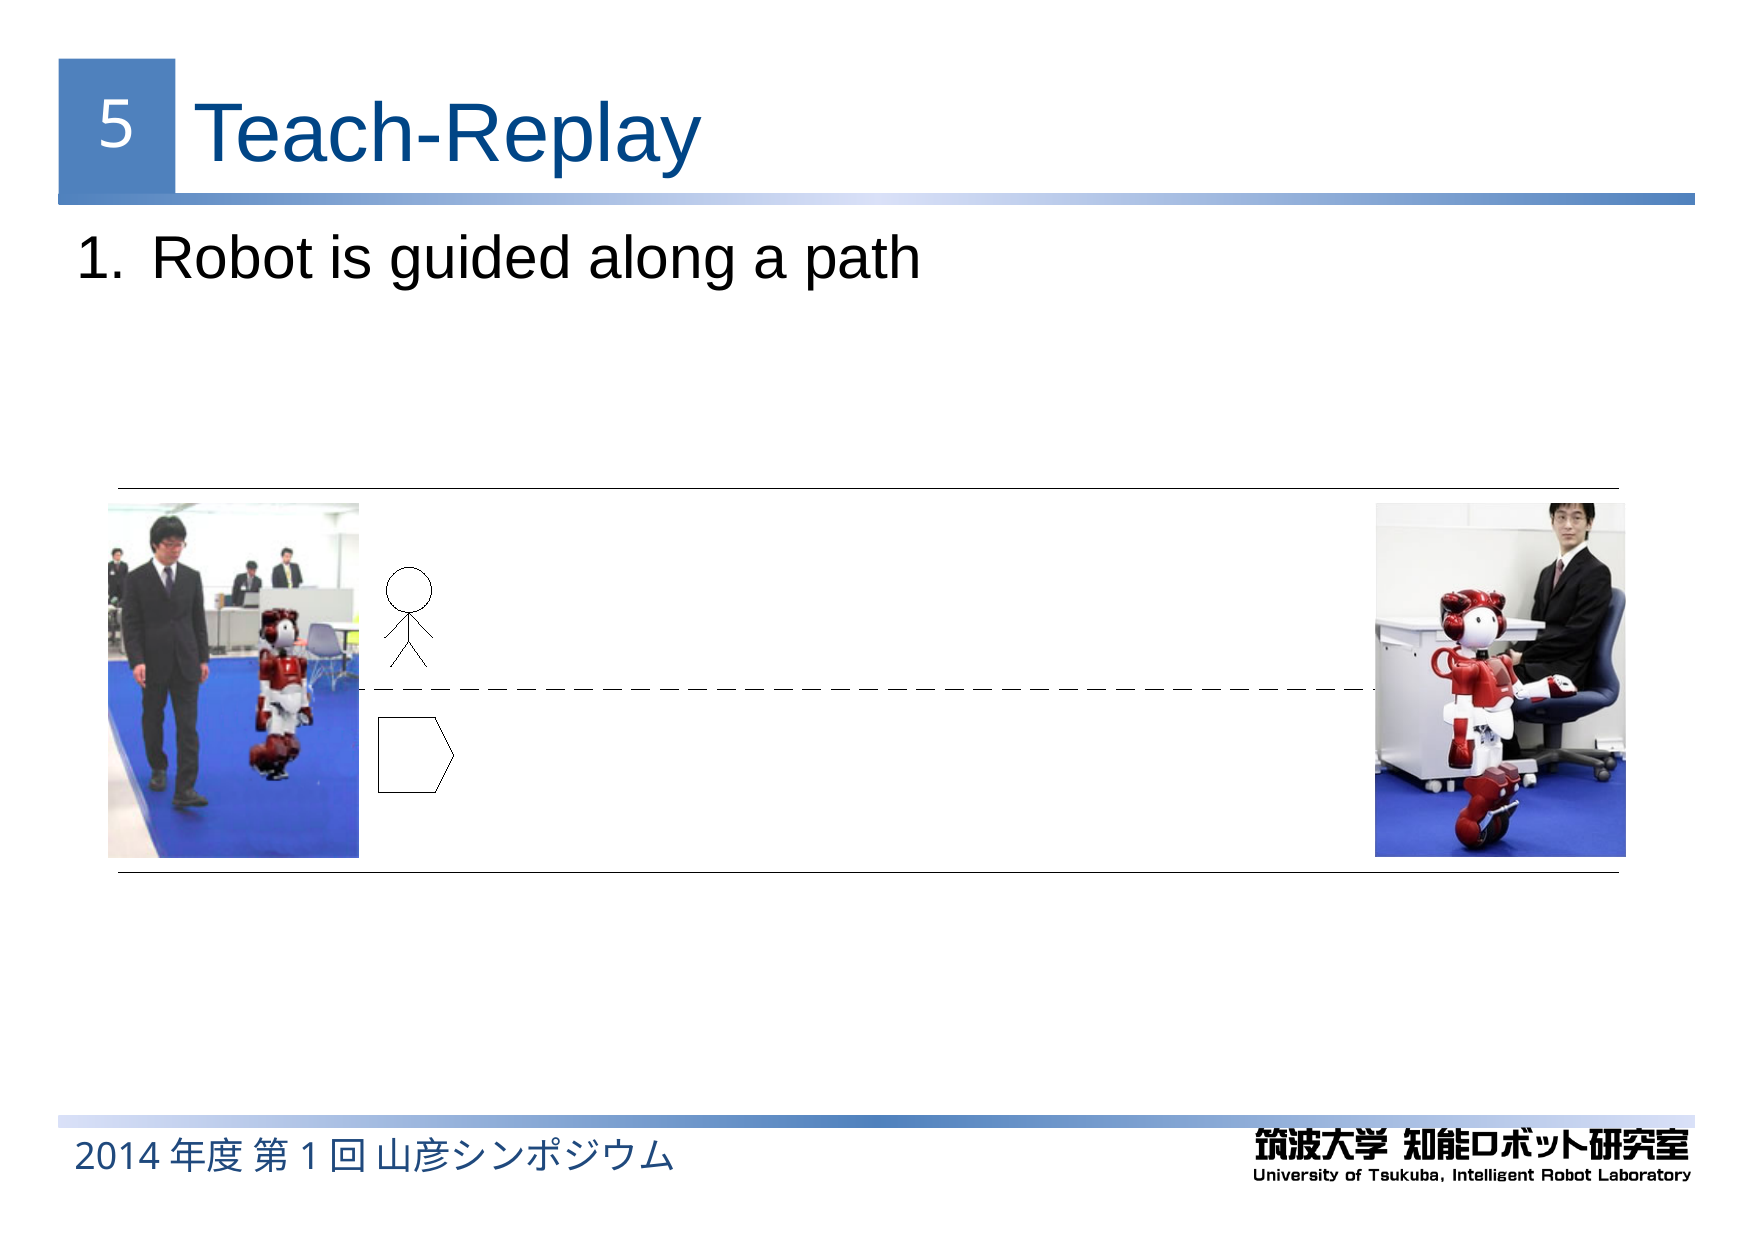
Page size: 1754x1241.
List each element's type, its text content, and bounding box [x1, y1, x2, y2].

title Teach-Replay [193, 61, 1651, 205]
picture [1252, 1127, 1691, 1182]
list Robot is guided along a path [58, 223, 1696, 329]
picture [1375, 503, 1626, 857]
picture [108, 503, 359, 858]
